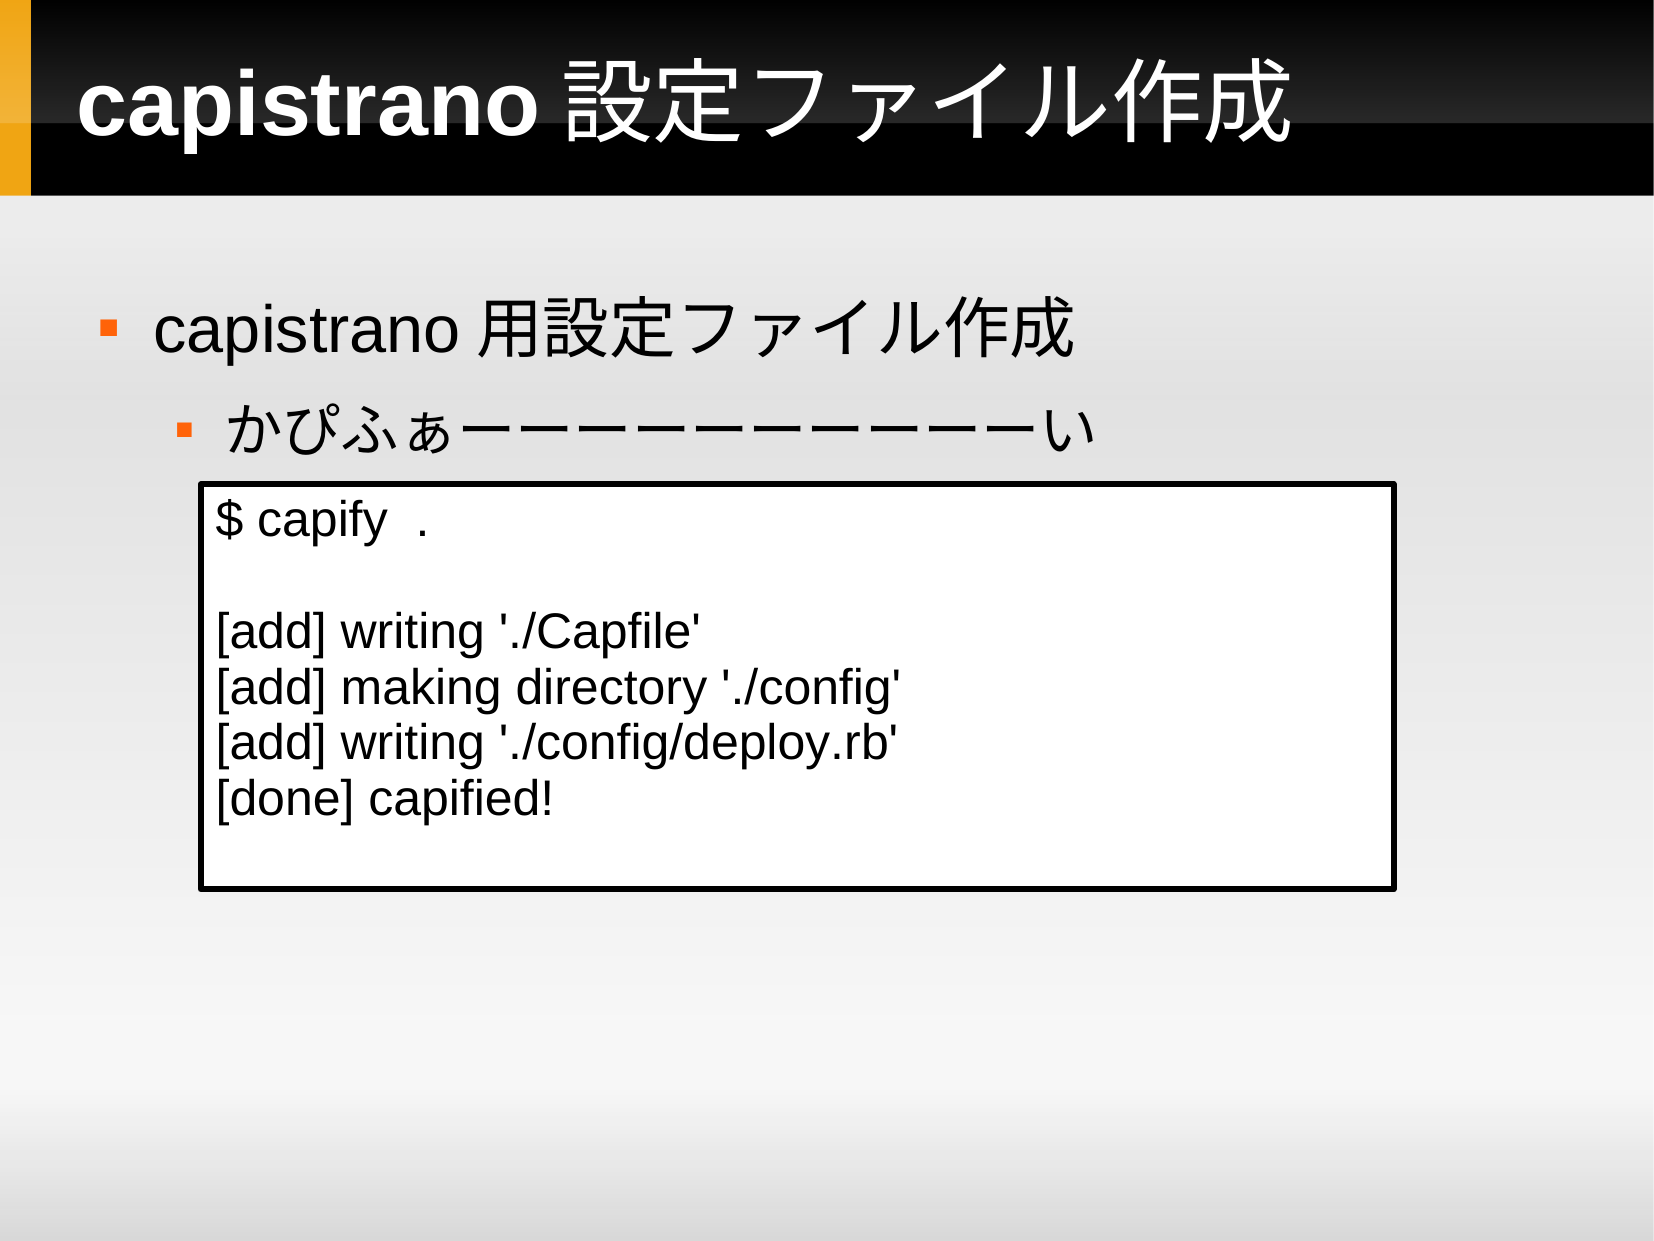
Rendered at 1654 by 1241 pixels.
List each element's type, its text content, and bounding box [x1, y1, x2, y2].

text_box $ capify . [add] writing './Capfile' [add] making directory './config' [add] writing './config/deploy.rb' [done] capified! [200, 484, 1394, 886]
list capistrano用設定ファイル作成 かぴふぁーーーーーーーーーーい [82, 290, 1571, 1109]
picture [0, 0, 1654, 1241]
title capistrano設定ファイル作成 [76, 0, 1565, 208]
